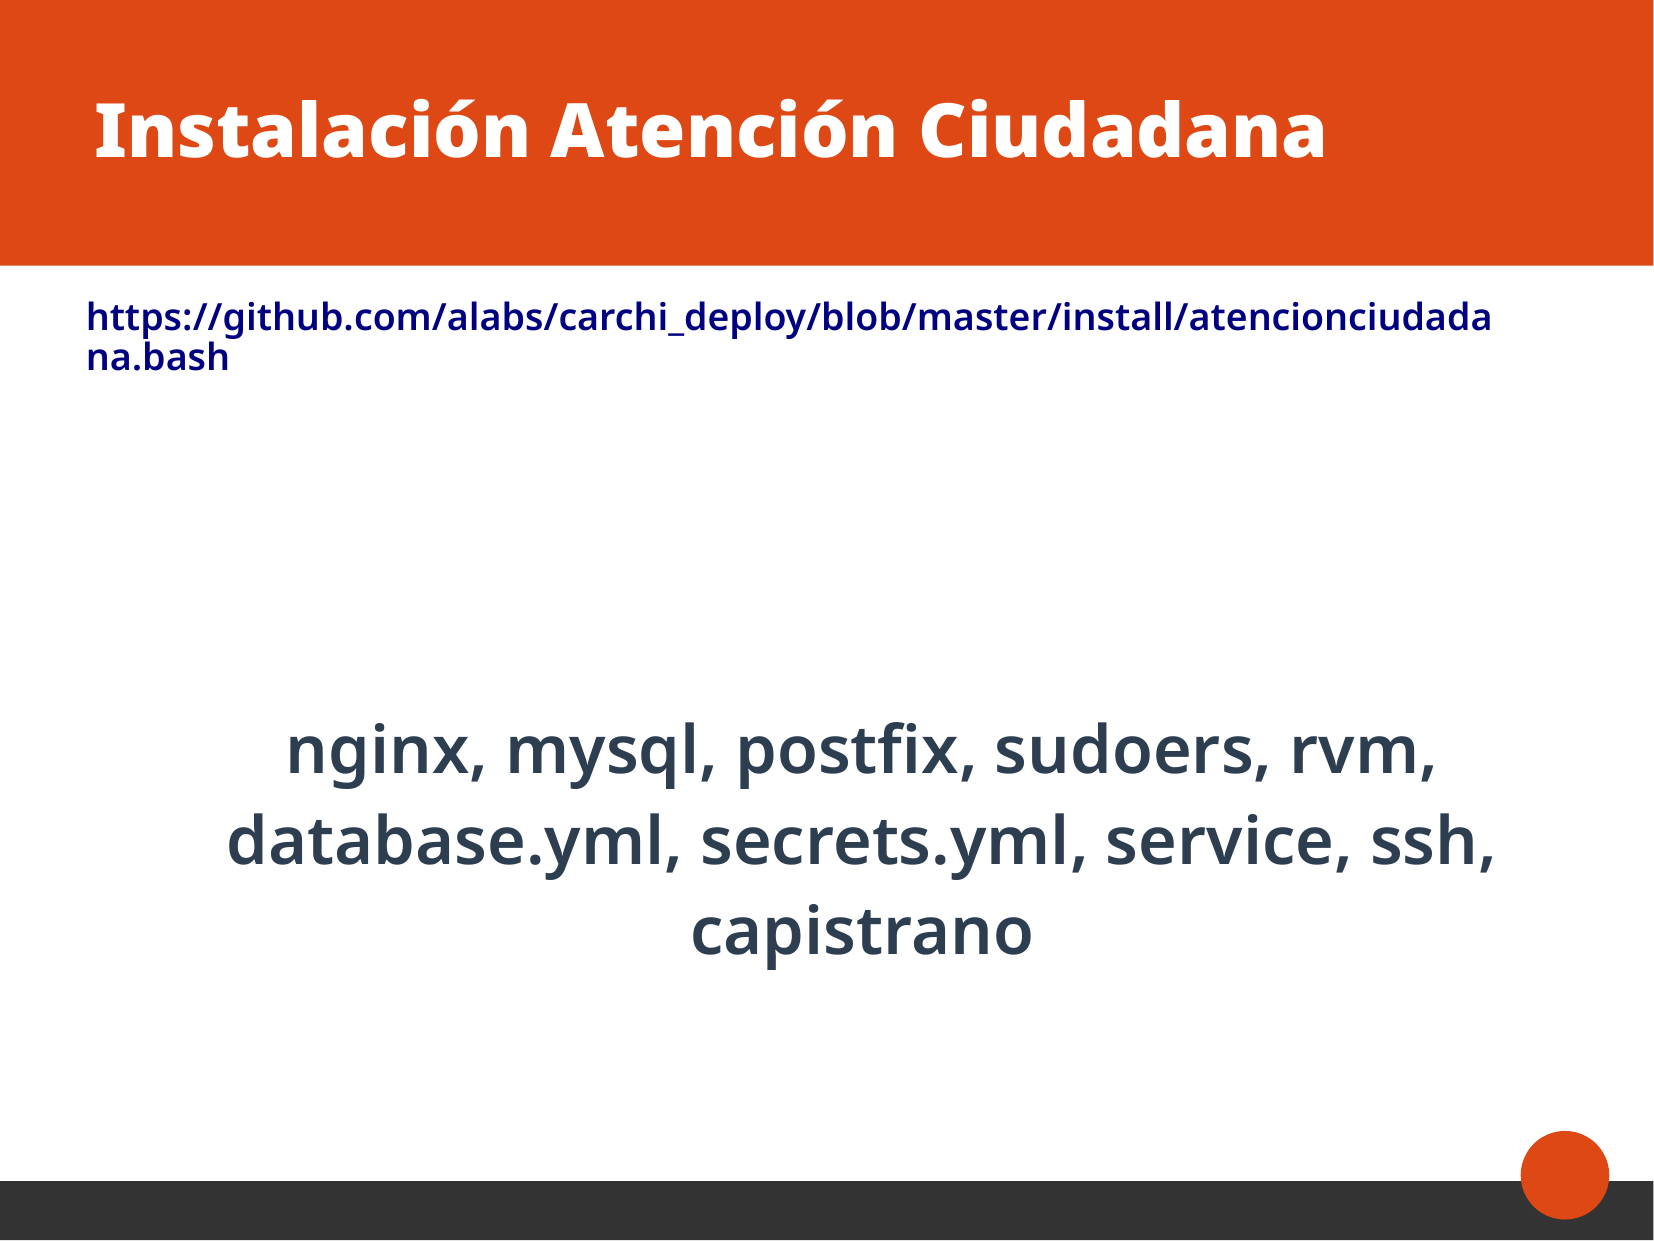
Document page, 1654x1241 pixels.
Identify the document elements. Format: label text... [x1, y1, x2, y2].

title Instalación Atención Ciudadana [59, 49, 1595, 207]
list https://github.com/alabs/carchi_deploy/blob/master/install/atencionciudadana.bash nginx, mysql, postfix, sudoers, rvm, database.yml, secrets.yml, service, ssh, capistrano [82, 290, 1571, 1010]
